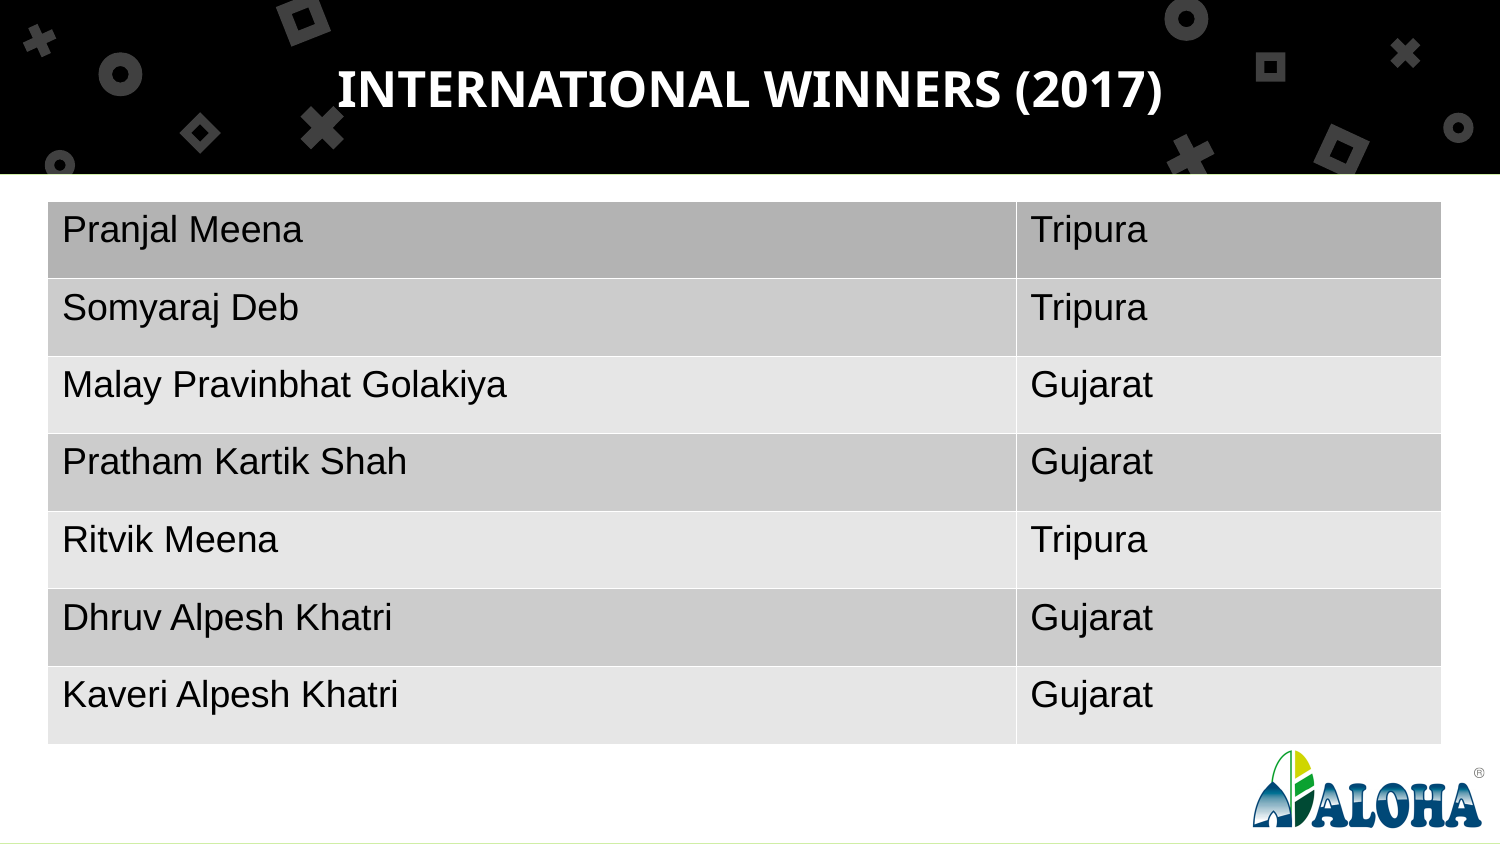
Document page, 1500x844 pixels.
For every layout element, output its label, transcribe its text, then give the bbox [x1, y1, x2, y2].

table_cell Pratham Kartik Shah [48, 434, 1016, 511]
text_box INTERNATIONAL WINNERS (2017) [75, 0, 1425, 175]
table_cell Somyaraj Deb [48, 279, 1016, 356]
picture [1245, 744, 1489, 836]
table_cell Gujarat [1017, 667, 1441, 744]
table_header Tripura [1017, 202, 1441, 278]
table_cell Malay Pravinbhat Golakiya [48, 357, 1016, 433]
table_cell Tripura [1017, 512, 1441, 588]
table_cell Kaveri Alpesh Khatri [48, 667, 1016, 744]
table_header Pranjal Meena [48, 202, 1016, 278]
table_cell Ritvik Meena [48, 512, 1016, 588]
table_cell Gujarat [1017, 589, 1441, 666]
table_cell Gujarat [1017, 357, 1441, 433]
table_cell Tripura [1017, 279, 1441, 356]
table_cell Dhruv Alpesh Khatri [48, 589, 1016, 666]
table_cell Gujarat [1017, 434, 1441, 511]
